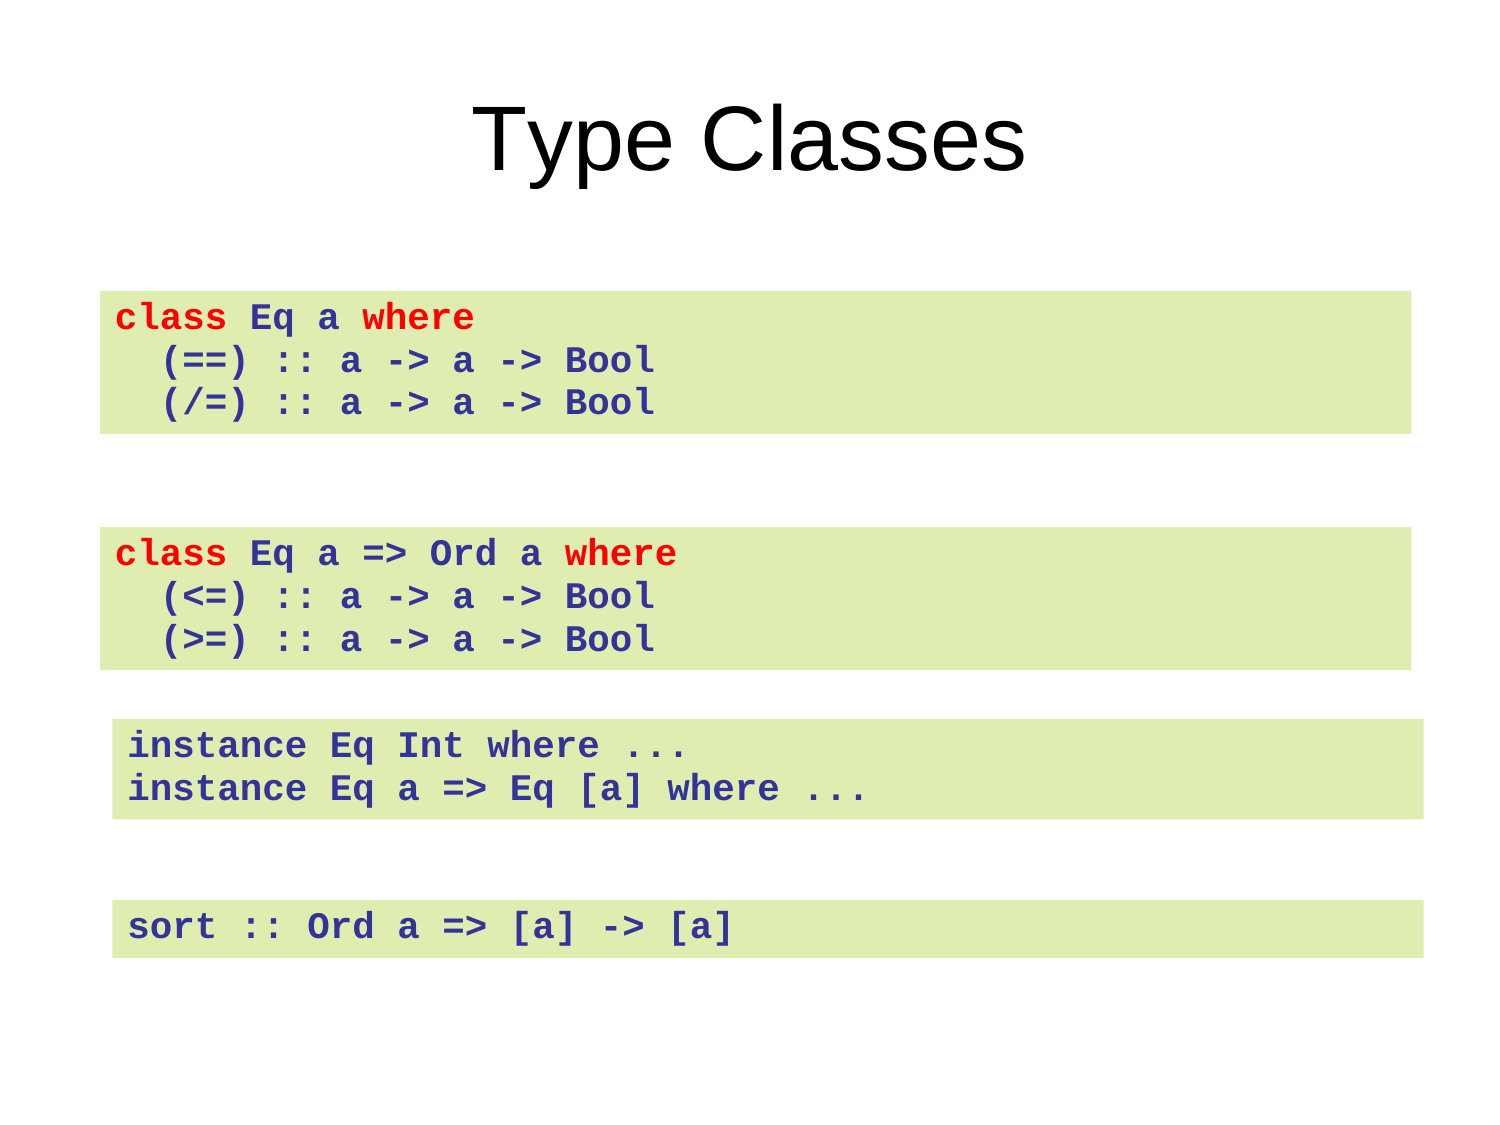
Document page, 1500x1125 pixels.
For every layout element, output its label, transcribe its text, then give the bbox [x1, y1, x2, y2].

text_box instance Eq Int where ... instance Eq a => Eq [a] where ... [112, 718, 1424, 820]
title Type Classes [75, 45, 1426, 233]
text_box sort :: Ord a => [a] -> [a] [112, 899, 1424, 958]
text_box class Eq a => Ord a where (<=) :: a -> a -> Bool (>=) :: a -> a -> Bool [100, 527, 1412, 671]
text_box class Eq a where (==) :: a -> a -> Bool (/=) :: a -> a -> Bool [100, 290, 1412, 434]
